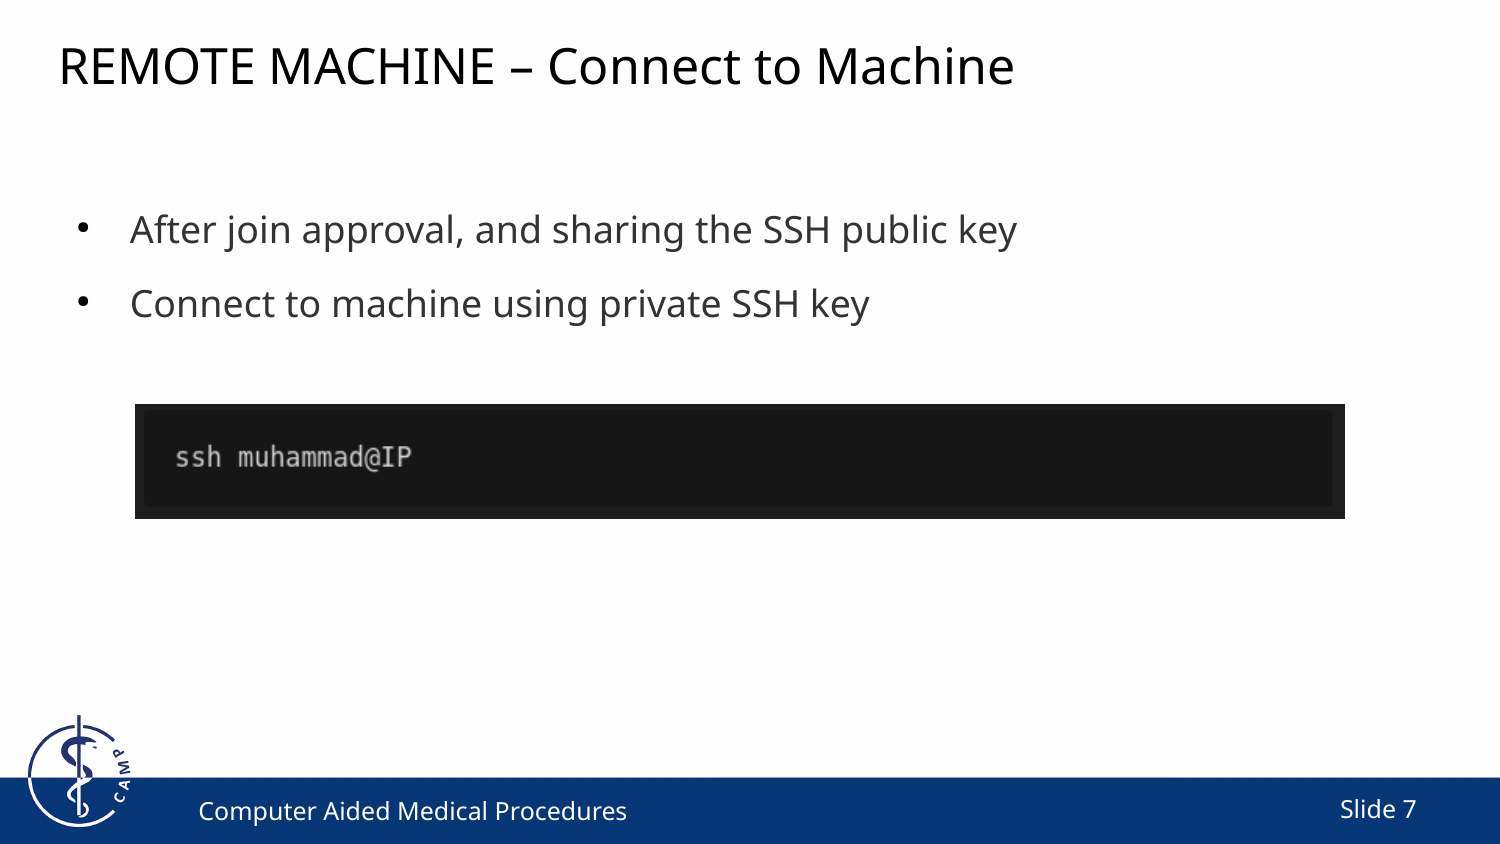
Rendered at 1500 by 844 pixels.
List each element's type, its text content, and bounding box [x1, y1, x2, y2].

list After join approval, and sharing the SSH public key Connect to machine using private SSH key [58, 131, 1441, 760]
picture [0, 0, 1500, 844]
text_box Slide 15 [1325, 778, 1500, 844]
title REMOTE MACHINE – Connect to Machine [58, 28, 1438, 104]
text_box Computer Aided Medical Procedures [183, 778, 800, 844]
